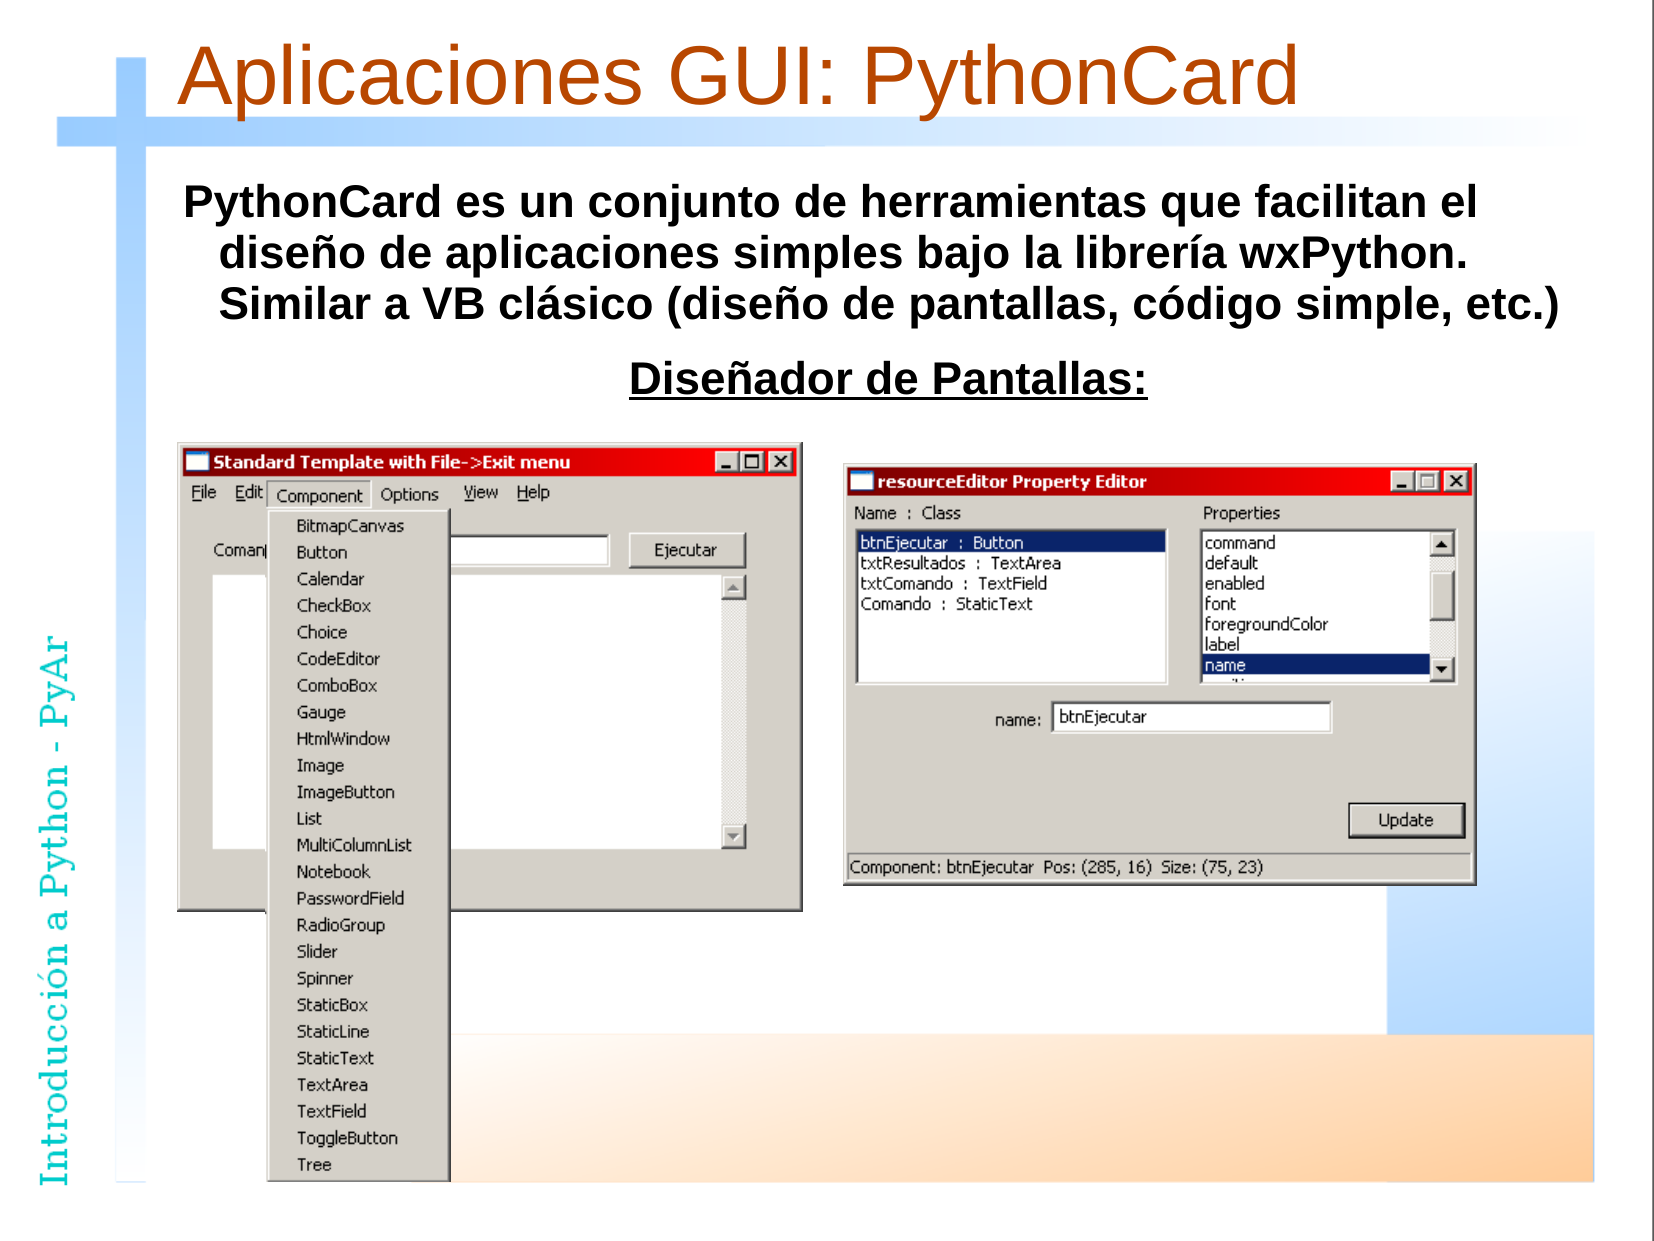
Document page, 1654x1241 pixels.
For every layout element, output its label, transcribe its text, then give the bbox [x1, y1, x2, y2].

title Aplicaciones GUI: PythonCard [177, 0, 1595, 147]
picture [0, 0, 1654, 1241]
text_box PythonCard es un conjunto de herramientas que facilitan el diseño de aplicaciones simples bajo la librería wxPython. Similar a VB clásico (diseño de pantallas, código simple, etc.) Diseñador de Pantallas: [147, 147, 1595, 1182]
picture [843, 463, 1477, 886]
